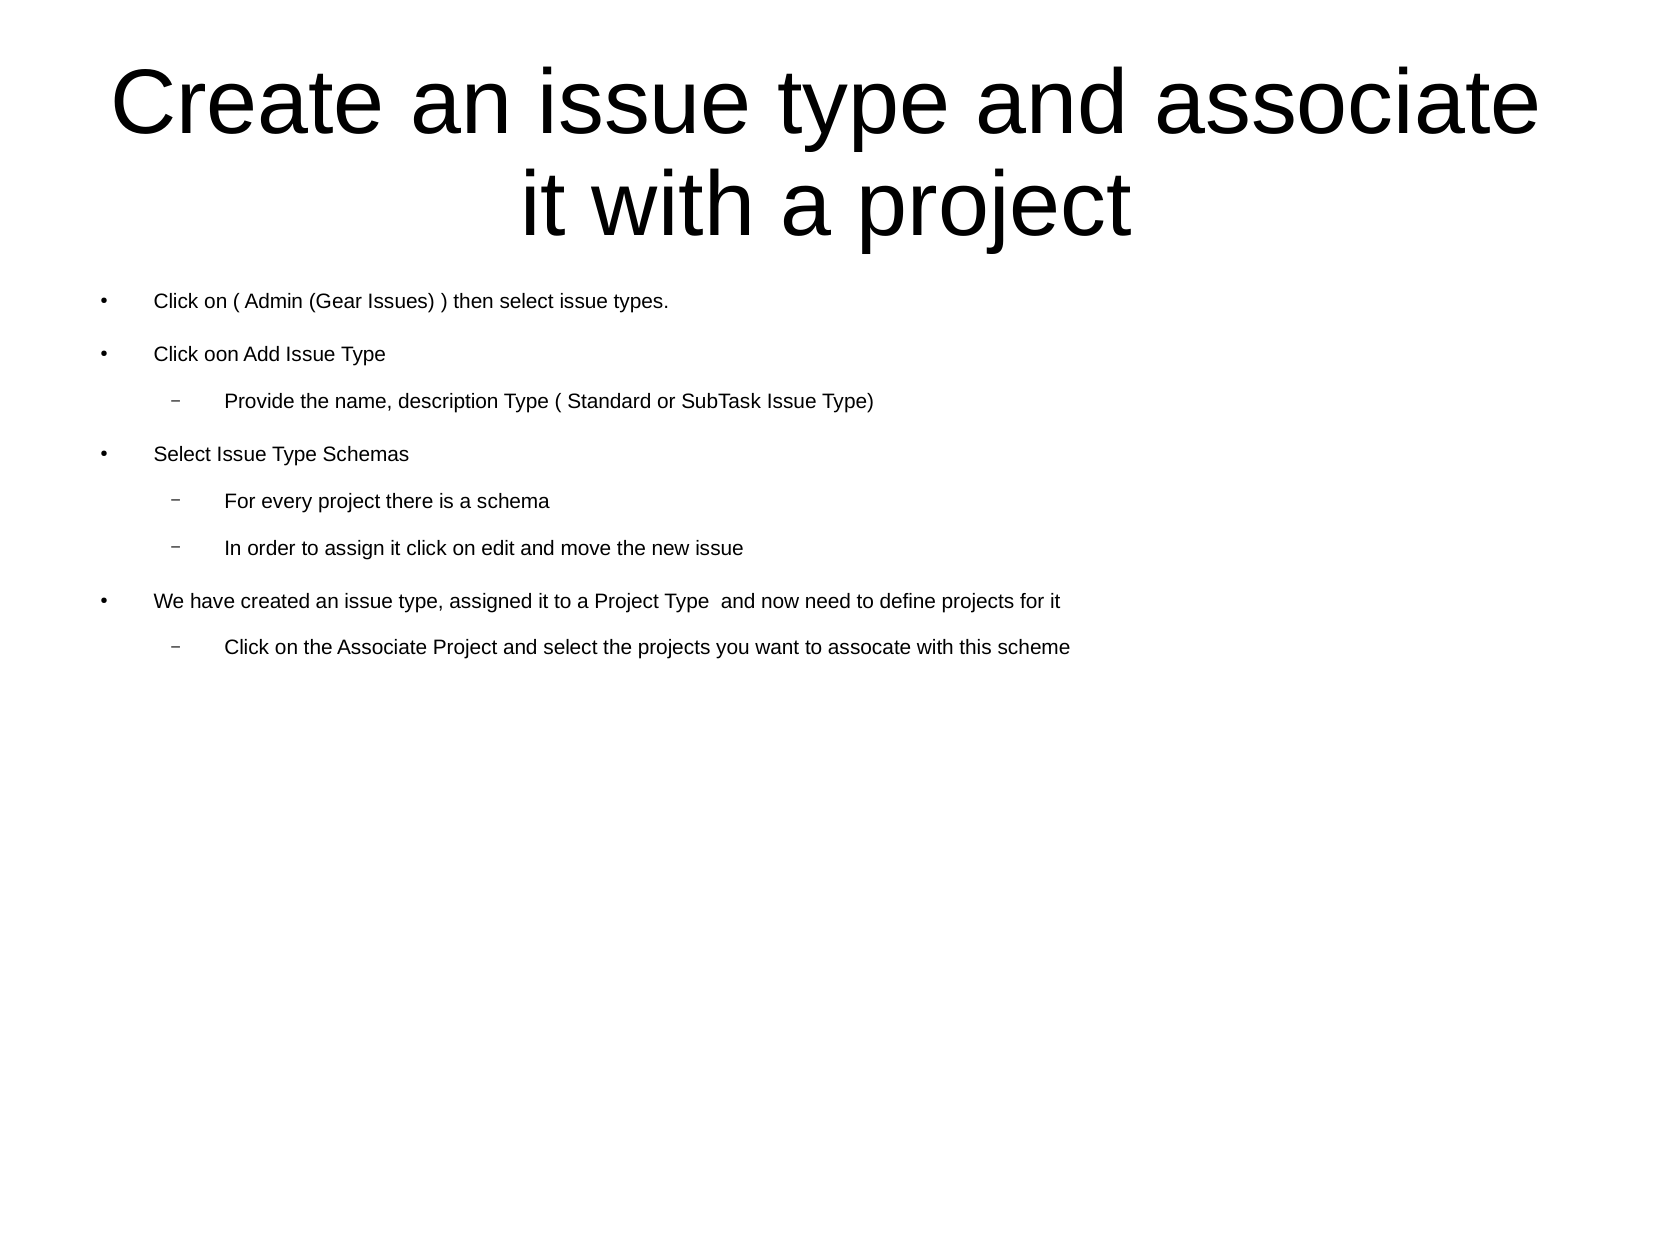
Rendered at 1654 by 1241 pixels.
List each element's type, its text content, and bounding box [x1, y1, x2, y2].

title Create an issue type and associate it with a project [82, 49, 1571, 257]
list Click on ( Admin (Gear Issues) ) then select issue types. Click oon Add Issue Type Provide the name, description Type ( Standard or SubTask Issue Type) Select Issue Type Schemas For every project there is a schema In order to assign it click on edit and move the new issue We have created an issue type, assigned it to a Project Type and now need to define projects for it Click on the Associate Project and select the projects you want to assocate with this scheme [82, 290, 1571, 1229]
